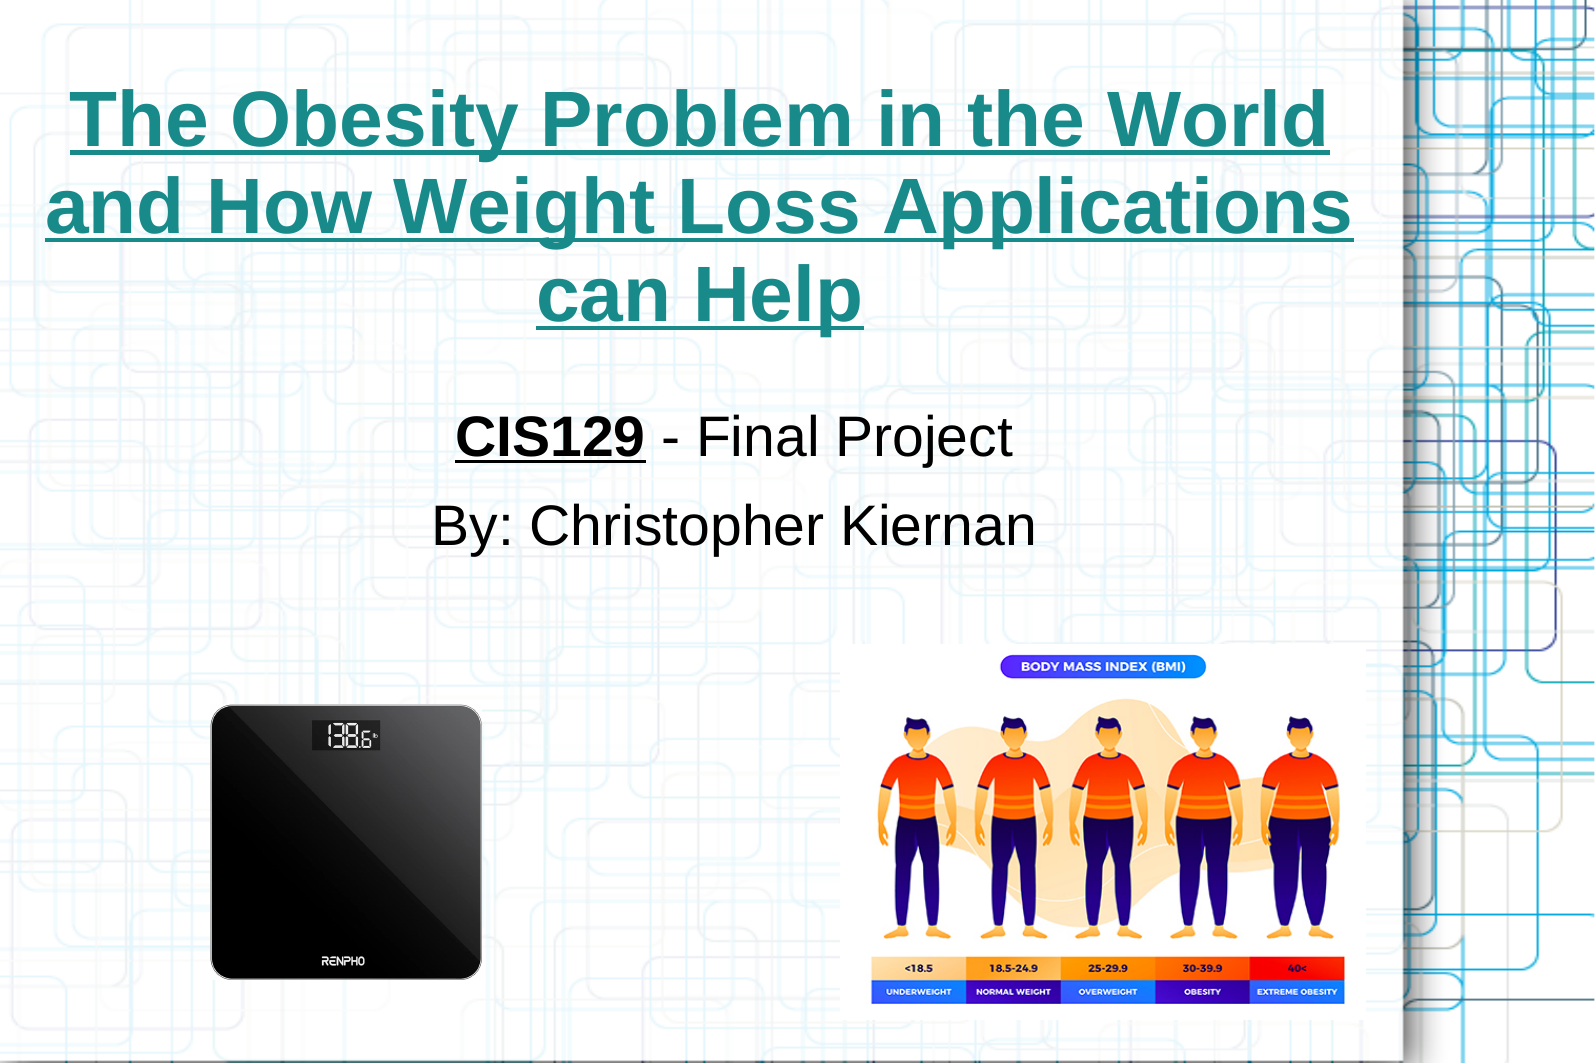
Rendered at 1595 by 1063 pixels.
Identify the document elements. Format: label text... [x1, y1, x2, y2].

picture [0, 0, 1595, 1063]
title The Obesity Problem in the World and How Weight Loss Applications can Help [45, 75, 1355, 339]
list CIS129 - Final Project By: Christopher Kiernan [285, 405, 1096, 562]
